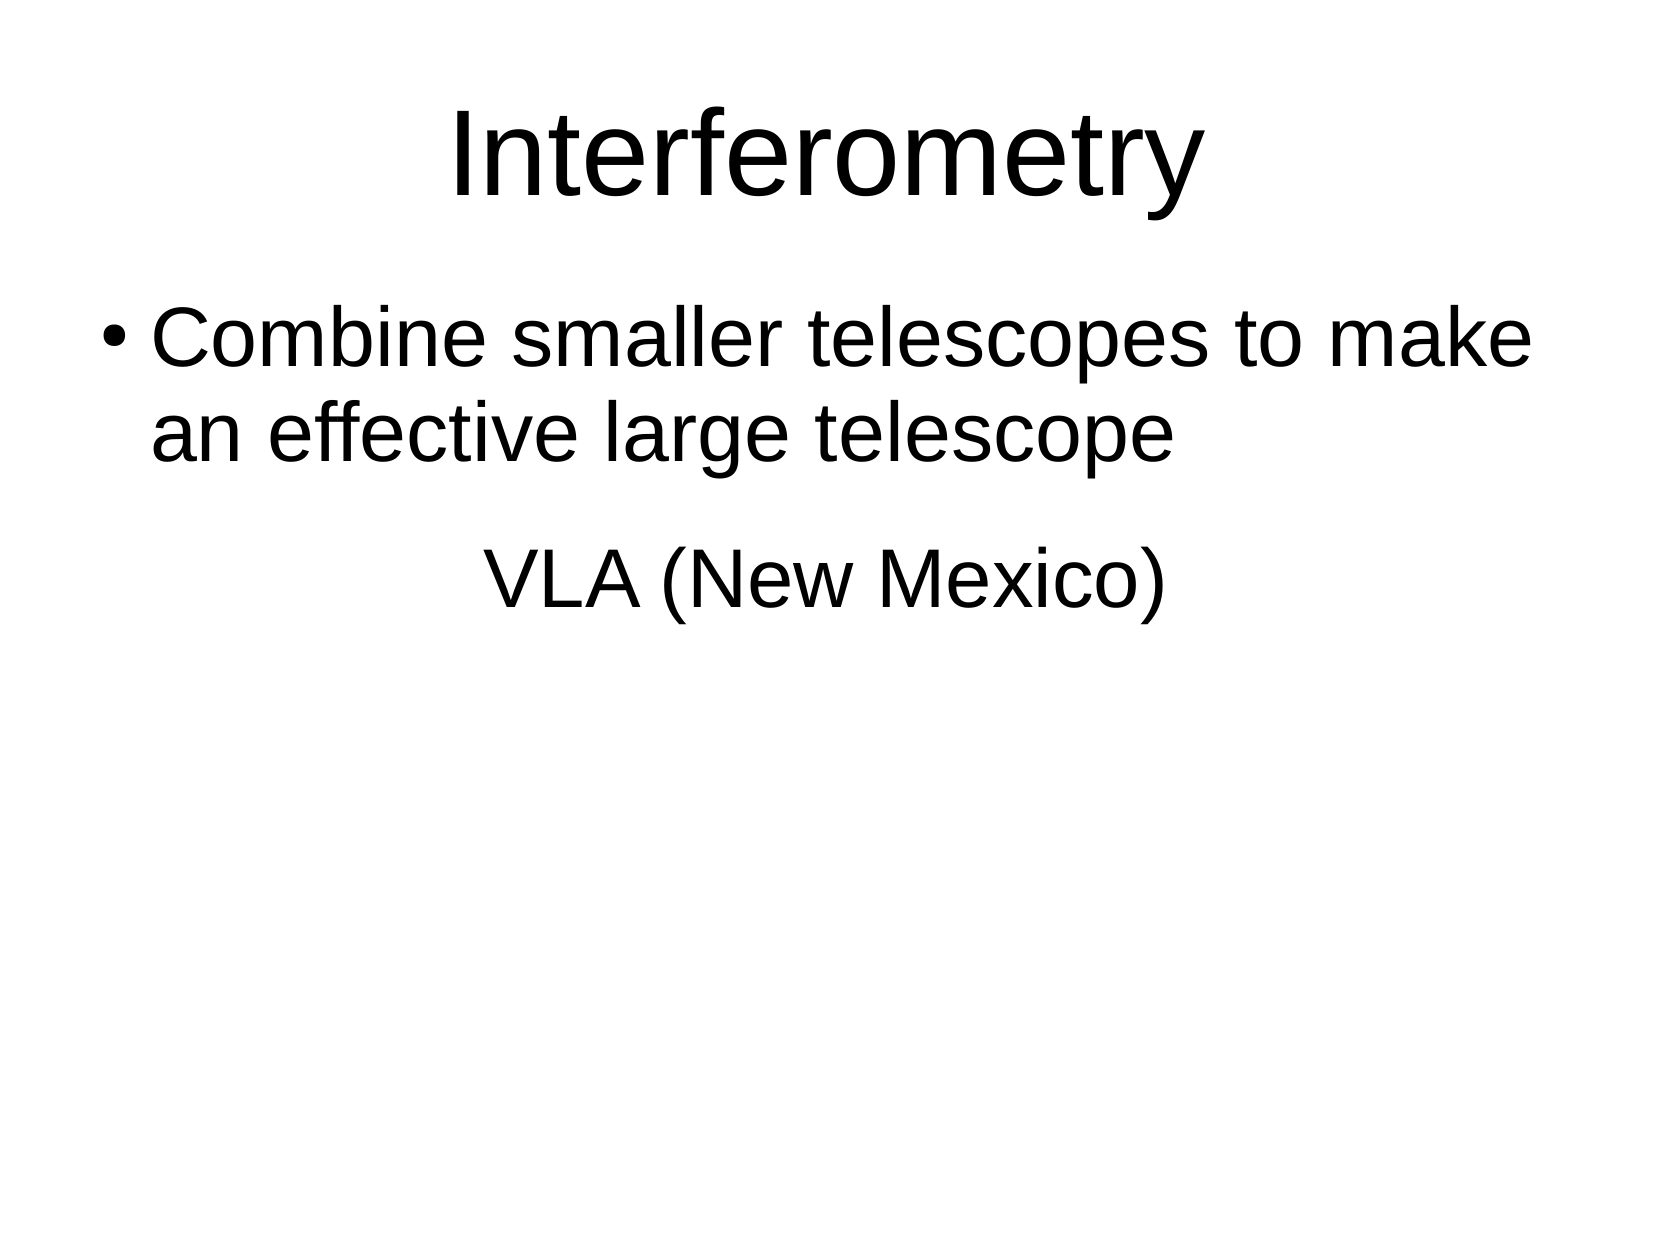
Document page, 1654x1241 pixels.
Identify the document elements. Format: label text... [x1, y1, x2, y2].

list Combine smaller telescopes to make an effective large telescope [82, 290, 1571, 481]
text_box VLA (New Mexico) [468, 525, 1185, 624]
title Interferometry [82, 49, 1571, 257]
